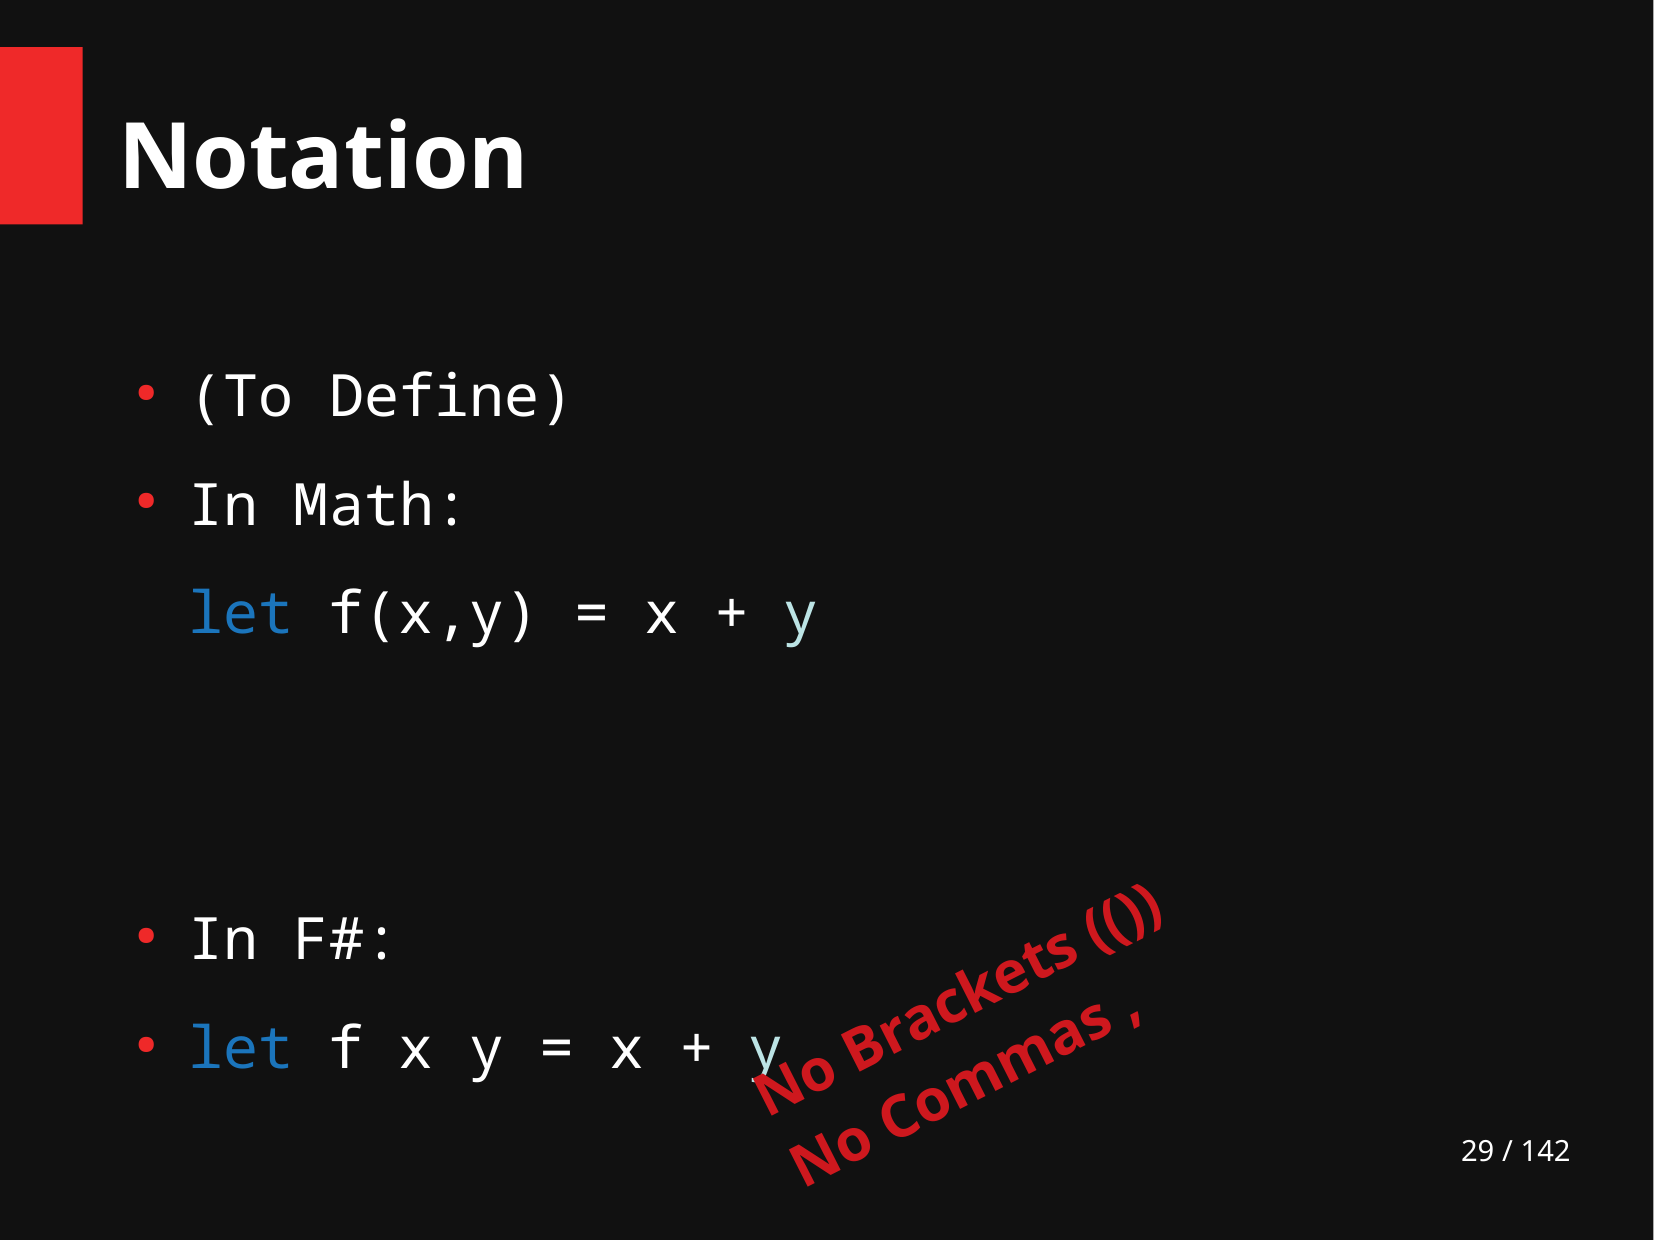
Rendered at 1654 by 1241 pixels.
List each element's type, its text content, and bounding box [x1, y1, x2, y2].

list (To Define) In Math: let f(x,y) = x + y In F#: let f x y = x + y [118, 354, 1536, 1074]
text_box No Brackets (()) No Commas , [723, 831, 1272, 1241]
title Notation [118, 49, 1571, 257]
